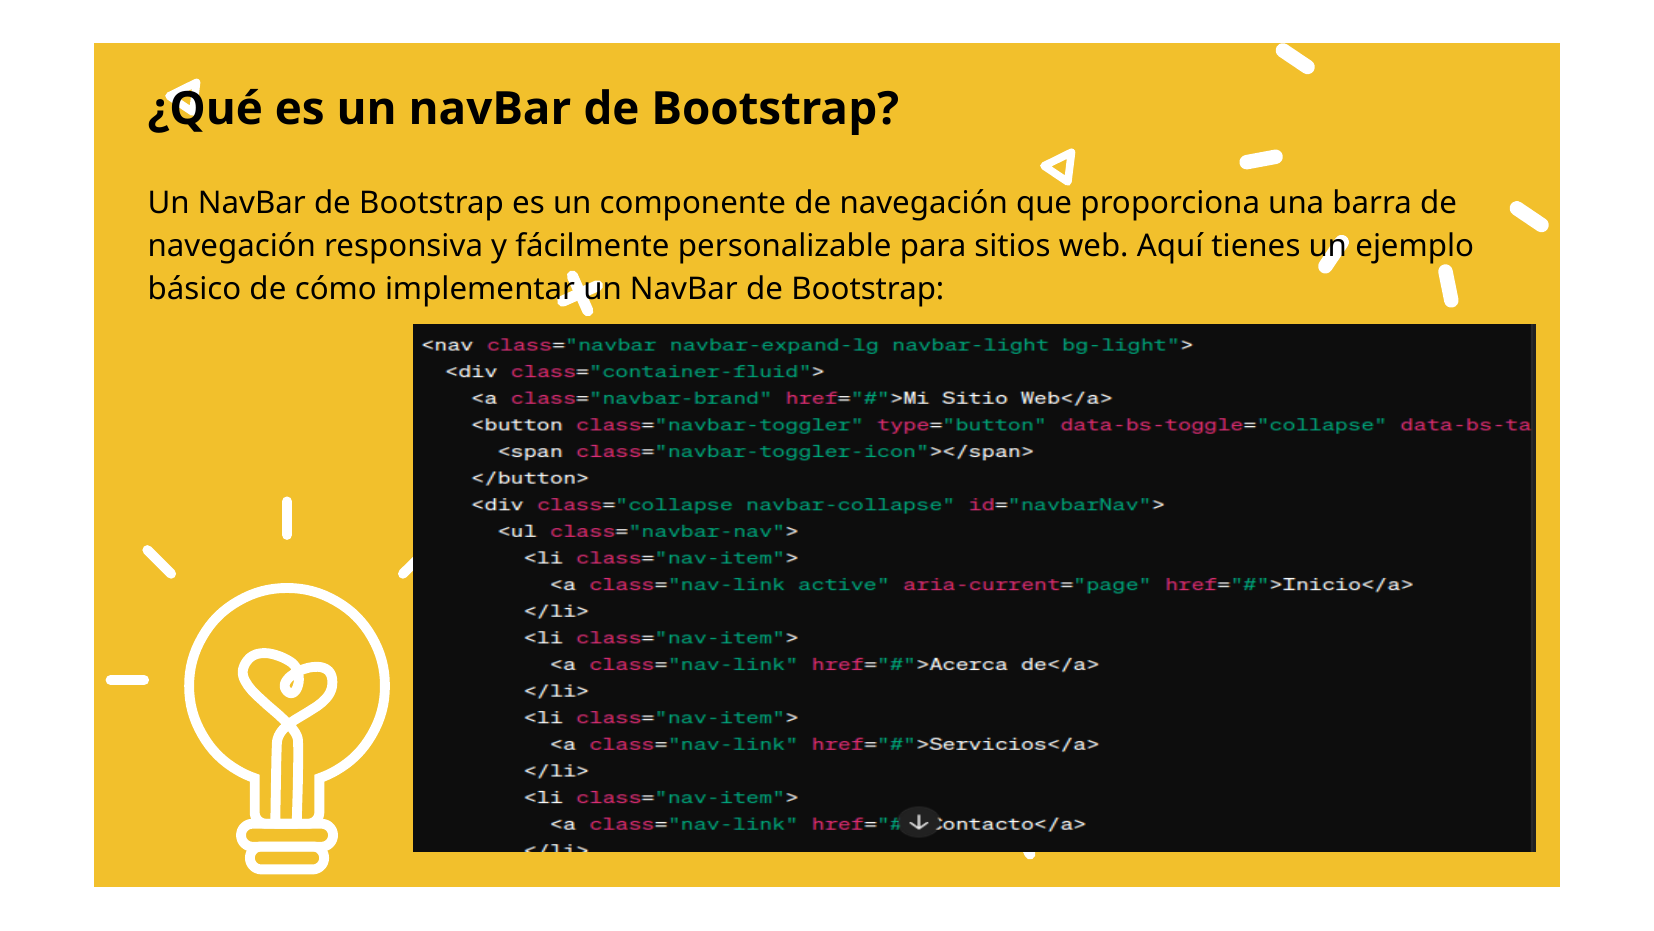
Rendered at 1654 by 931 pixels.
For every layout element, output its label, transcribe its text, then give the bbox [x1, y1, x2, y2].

title ¿Qué es un navBar de Bootstrap? Un NavBar de Bootstrap es un componente de navegación que proporciona una barra de navegación responsiva y fácilmente personalizable para sitios web. Aquí tienes un ejemplo básico de cómo implementar un NavBar de Bootstrap: [147, 0, 1477, 384]
picture [413, 324, 1536, 852]
